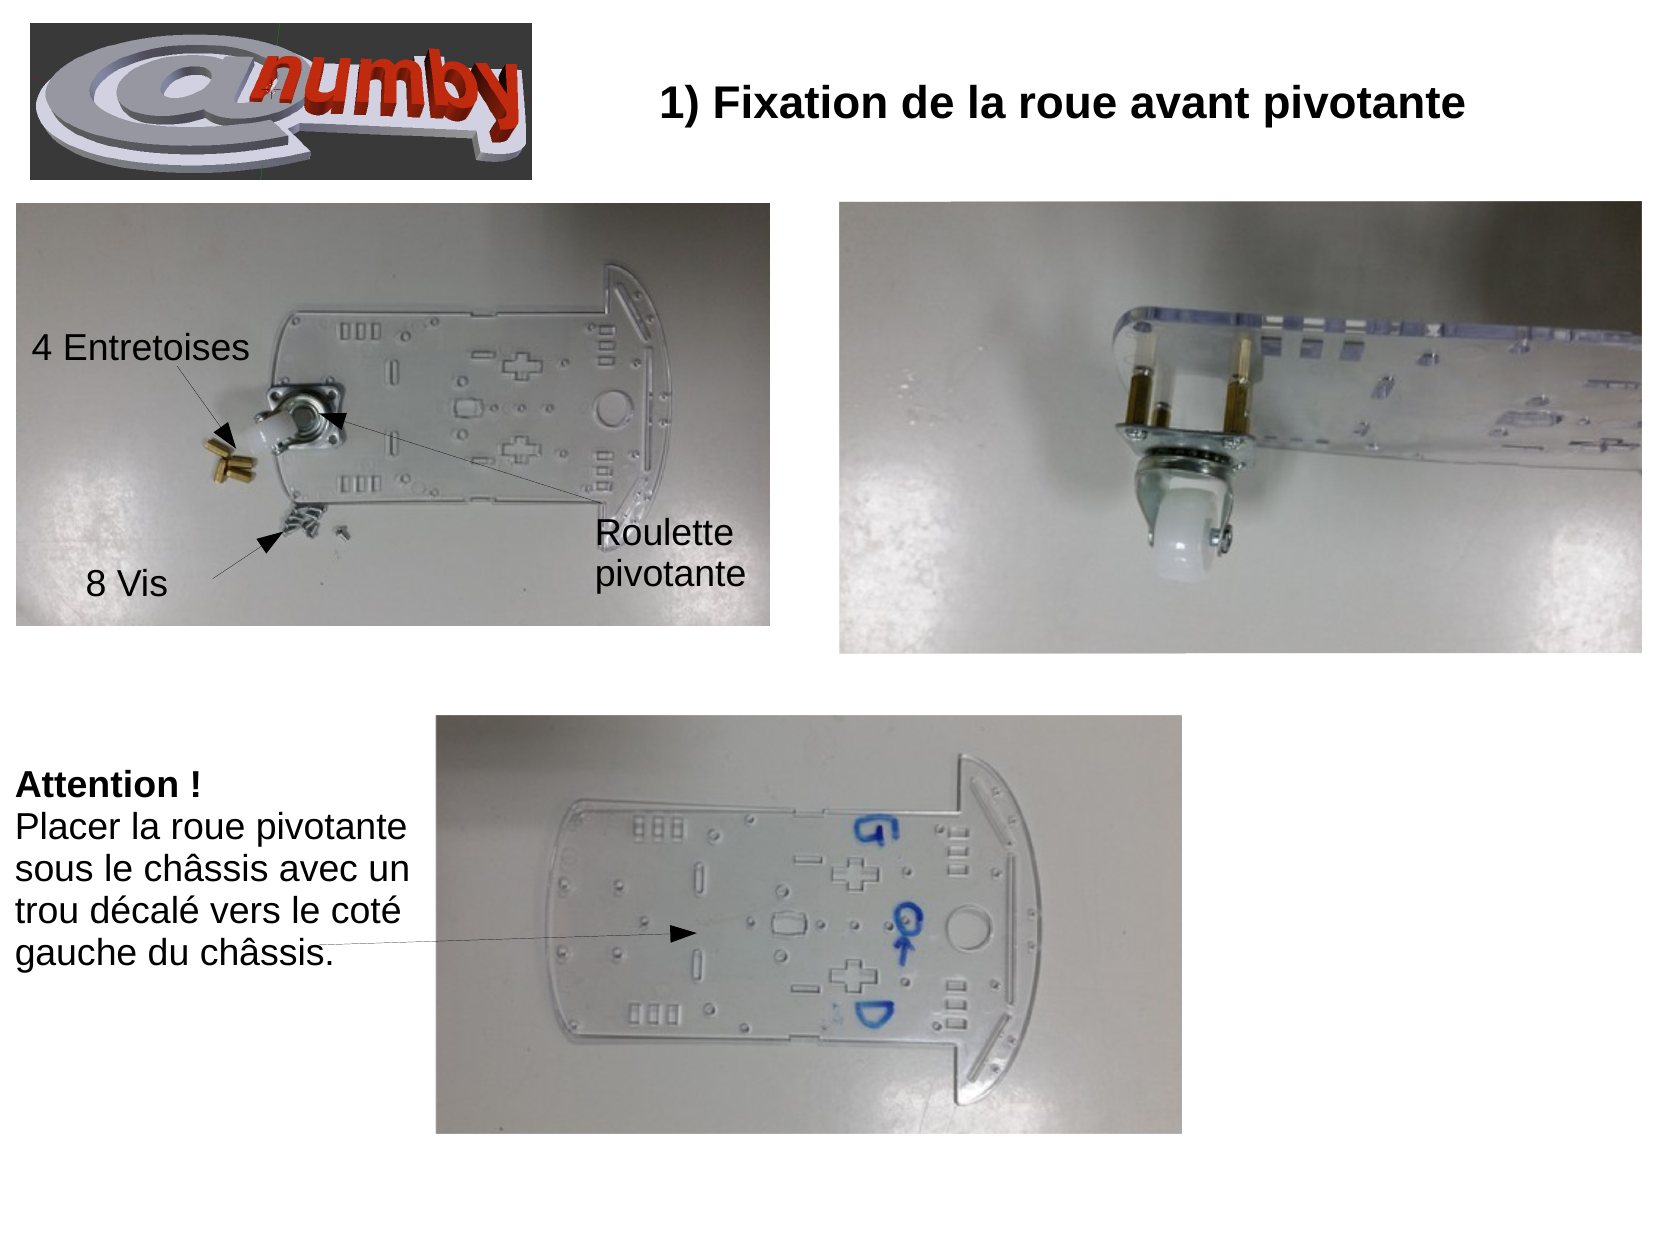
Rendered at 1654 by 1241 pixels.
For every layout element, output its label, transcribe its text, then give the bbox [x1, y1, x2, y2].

text_box 4 Entretoises [16, 318, 267, 390]
text_box Attention ! Placer la roue pivotante sous le châssis avec un trou décalé vers le coté gauche du châssis. [0, 755, 497, 993]
text_box Roulette pivotante [580, 503, 829, 603]
picture [838, 200, 1642, 654]
picture [435, 714, 1182, 1134]
picture [16, 203, 770, 626]
text_box 8 Vis [70, 555, 213, 612]
title Fixation de la roue avant pivotante [555, 29, 1571, 178]
picture [30, 23, 532, 181]
